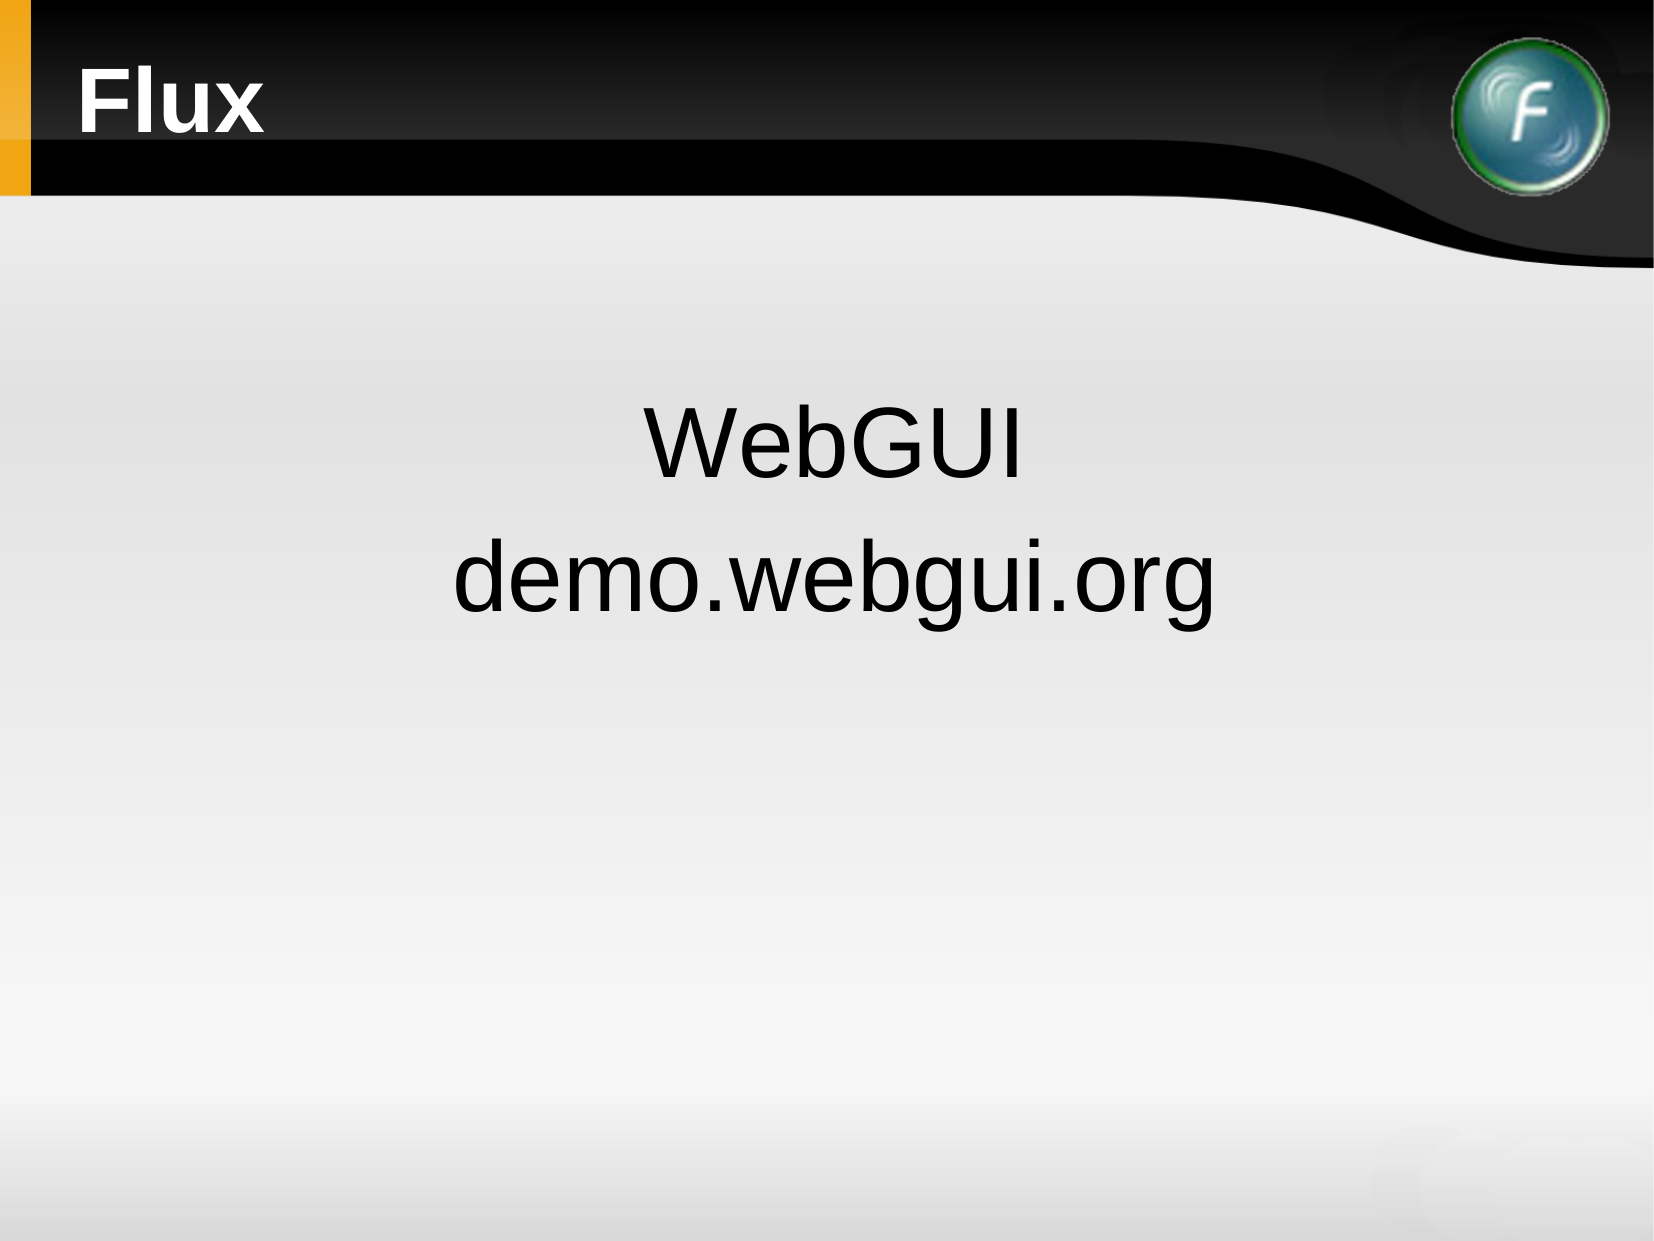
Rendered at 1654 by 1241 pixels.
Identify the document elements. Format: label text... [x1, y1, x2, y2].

list WebGUI demo.webgui.org [82, 290, 1571, 1109]
title Flux [76, 0, 1565, 208]
picture [0, 0, 1654, 1241]
